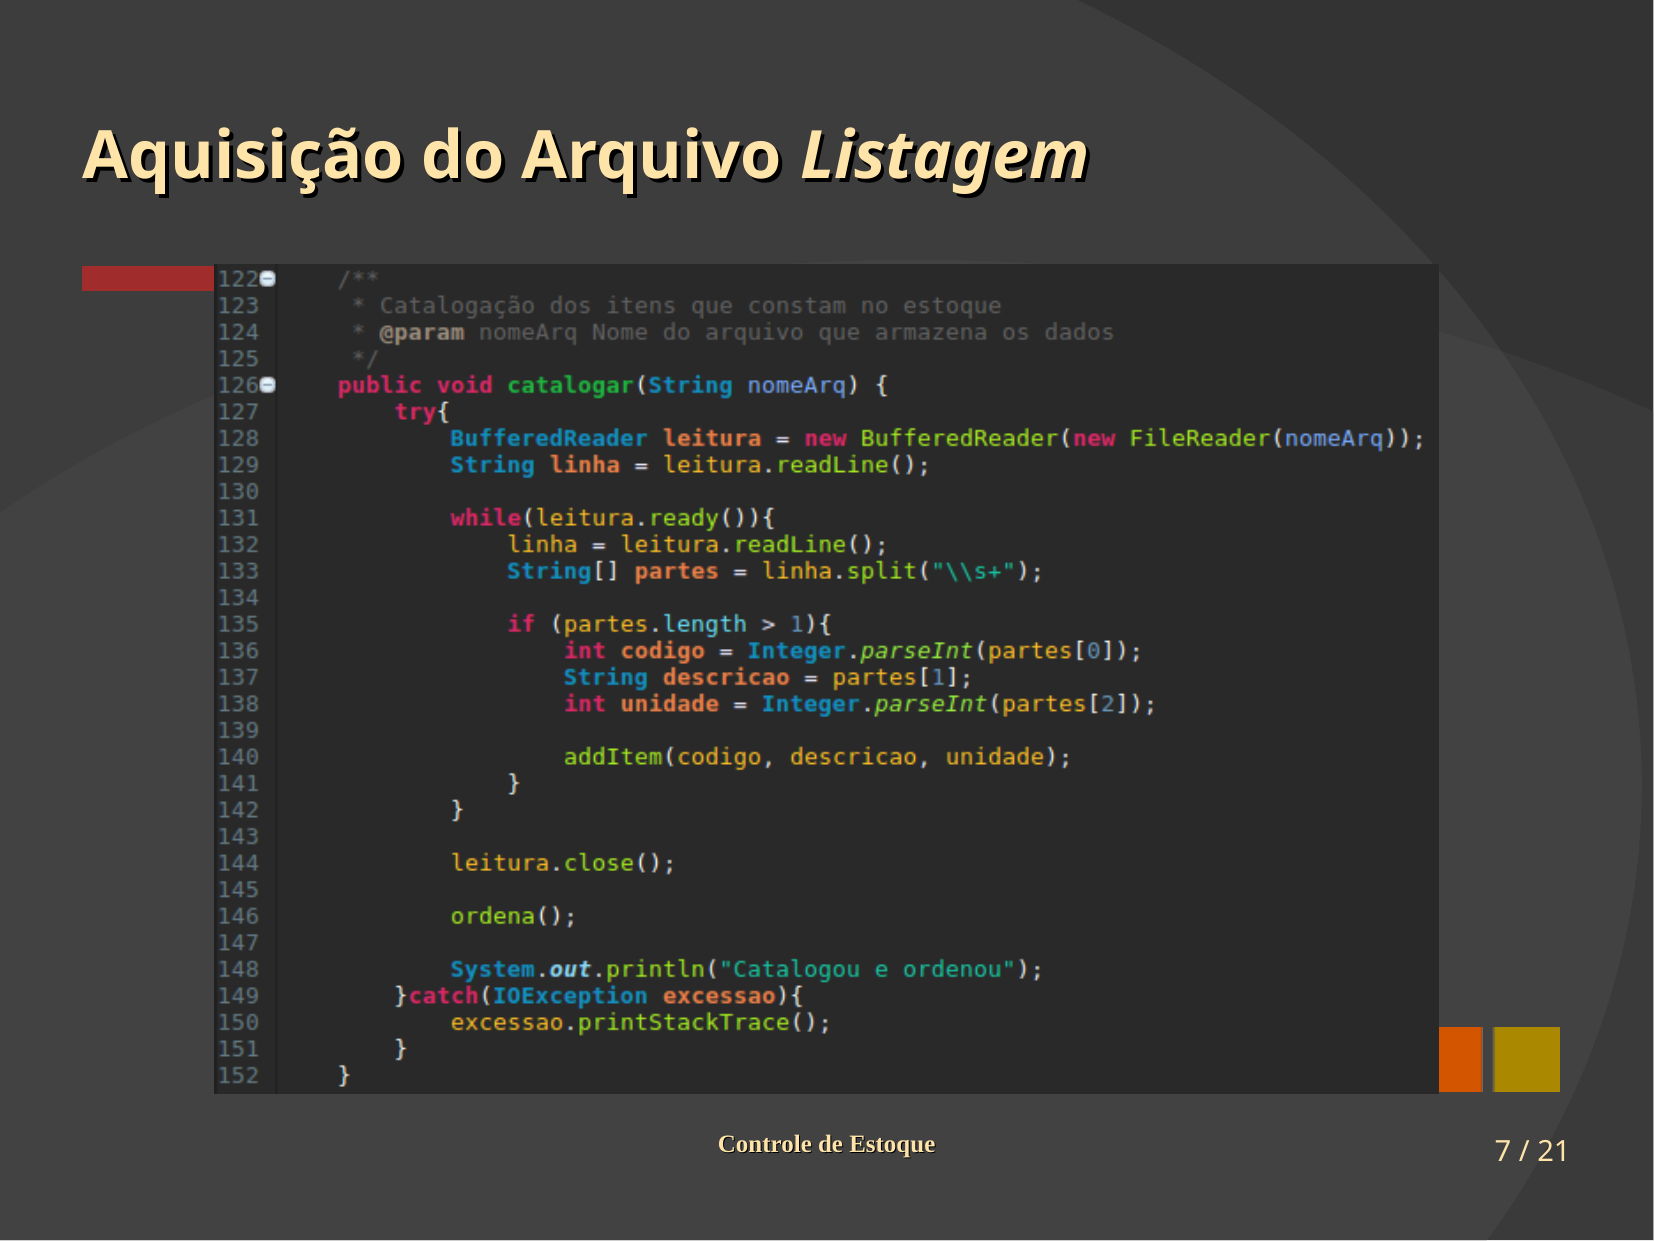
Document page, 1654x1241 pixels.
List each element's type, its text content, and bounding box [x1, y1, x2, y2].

picture [82, 264, 1560, 1094]
title Aquisição do Arquivo Listagem [82, 49, 1571, 257]
